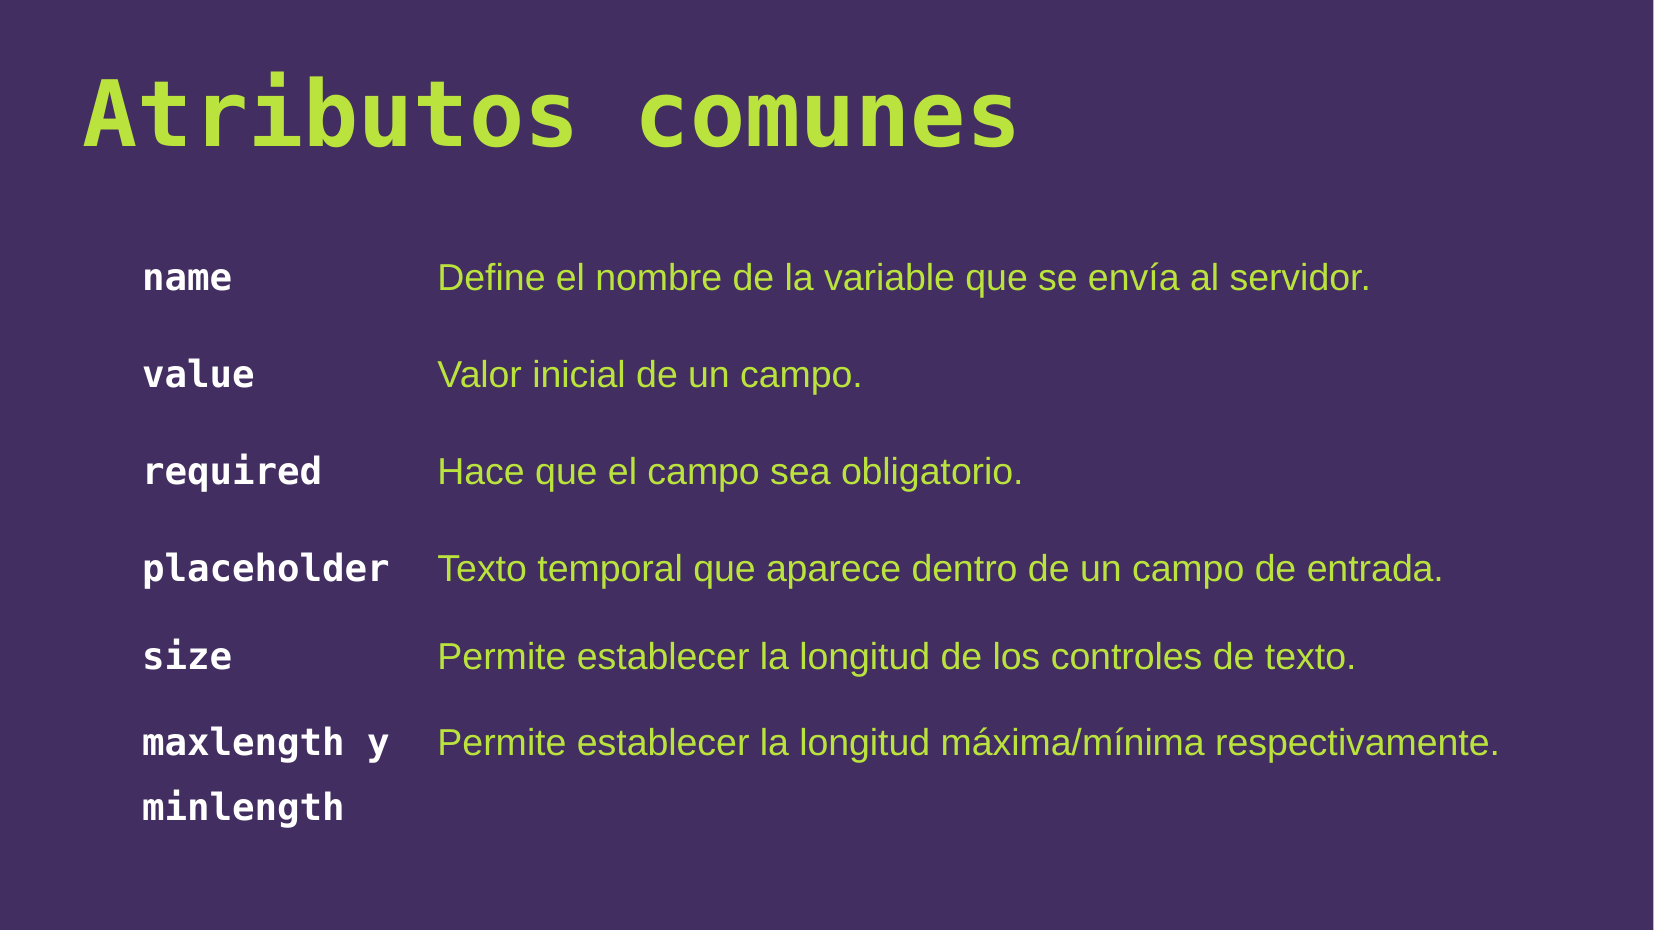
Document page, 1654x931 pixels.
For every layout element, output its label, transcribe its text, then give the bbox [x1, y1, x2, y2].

subtitle name Define el nombre de la variable que se envía al servidor. value Valor inicial de un campo. required Hace que el campo sea obligatorio. placeholder Texto temporal que aparece dentro de un campo de entrada. size Permite establecer la longitud de los controles de texto. maxlength y Permite establecer la longitud máxima/mínima respectivamente. minlength [142, 214, 1512, 841]
title Atributos comunes [82, 37, 1571, 193]
